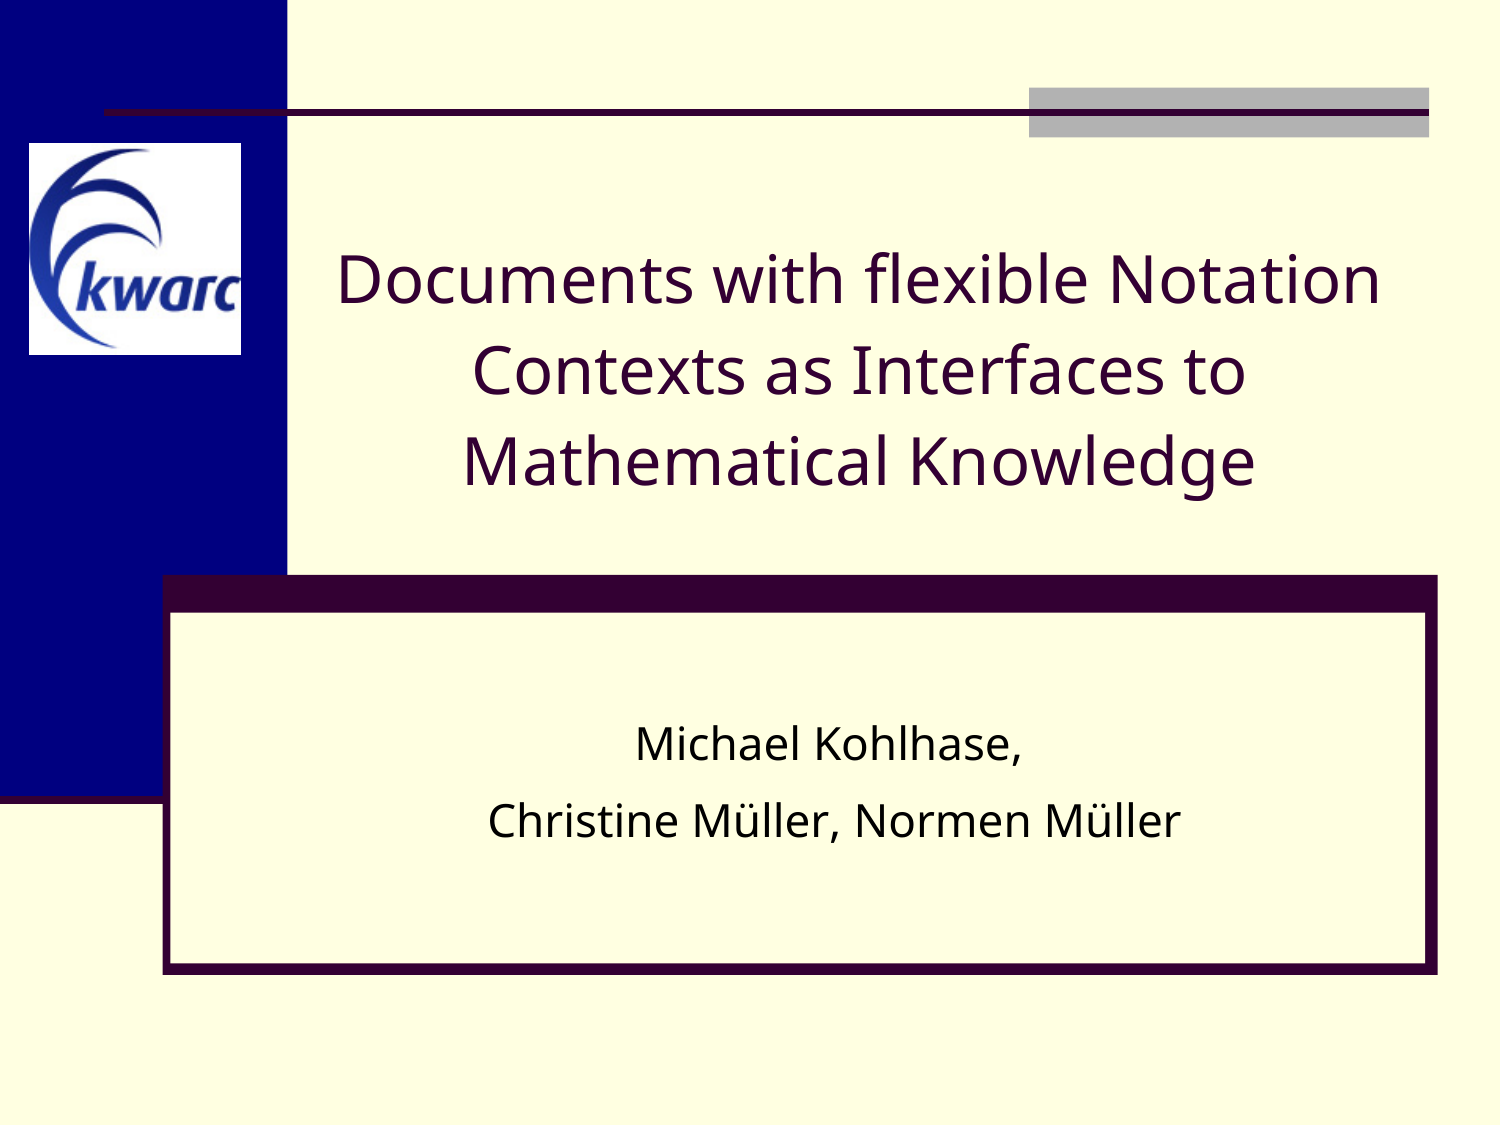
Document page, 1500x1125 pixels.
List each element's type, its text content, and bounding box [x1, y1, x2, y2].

subtitle Michael Kohlhase, Christine Müller, Normen Müller [177, 649, 1418, 913]
title Documents with flexible Notation Contexts as Interfaces to Mathematical Knowledge [295, 187, 1425, 551]
picture [29, 143, 241, 355]
